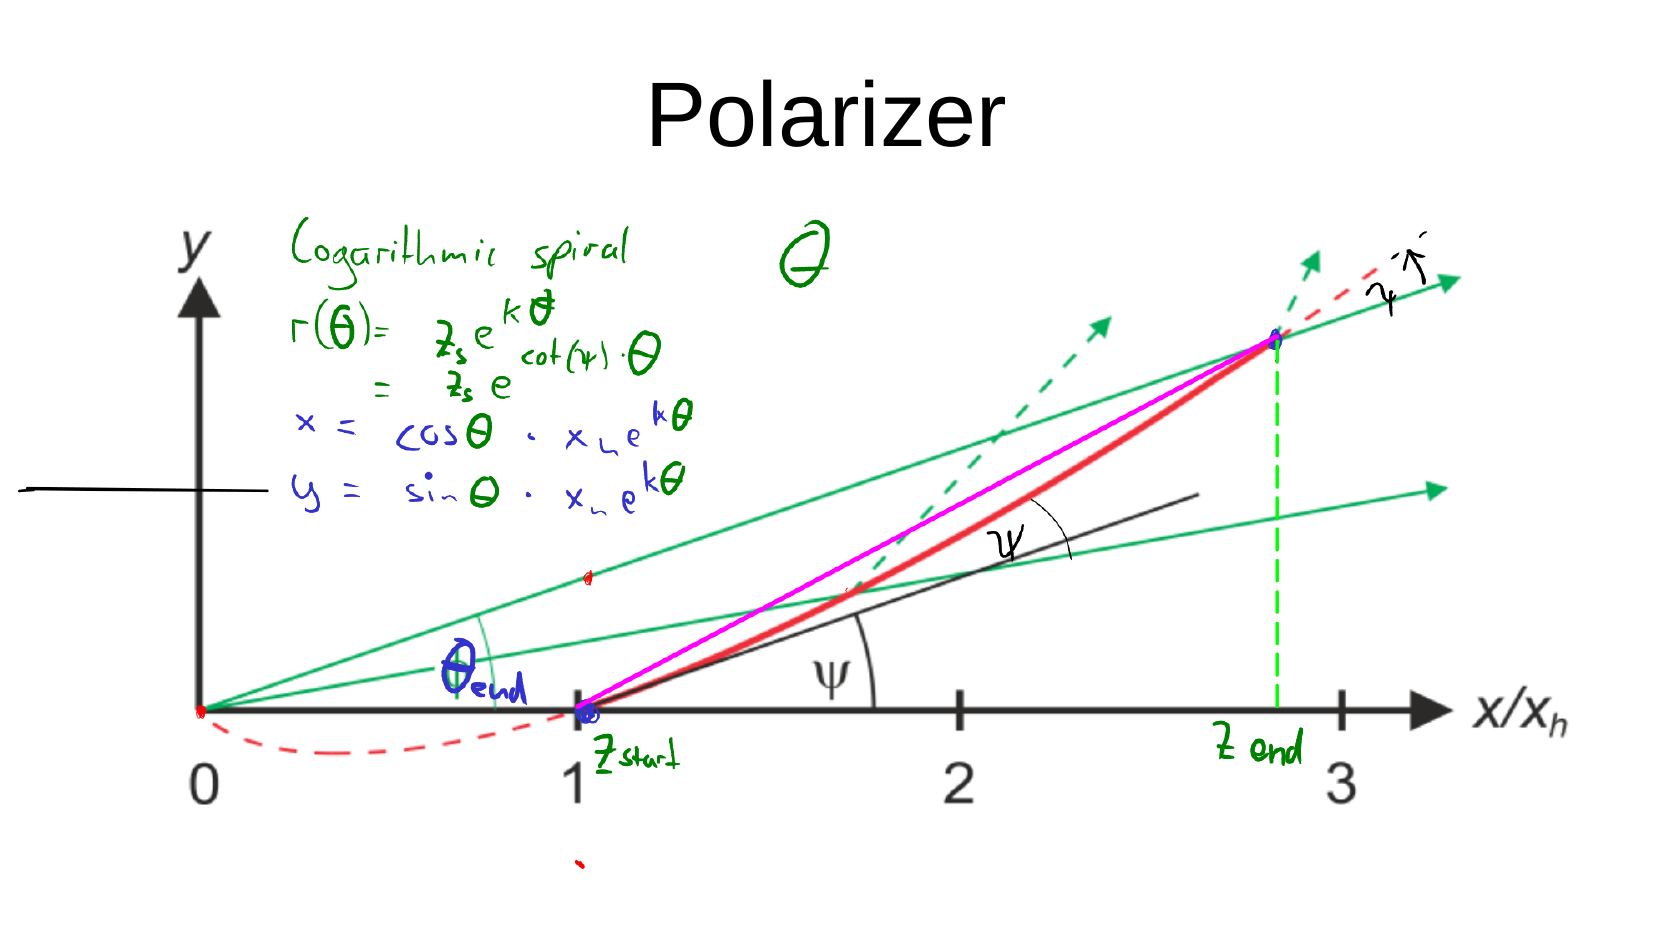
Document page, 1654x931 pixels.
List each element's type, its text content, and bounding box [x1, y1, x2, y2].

picture [0, 183, 1654, 886]
title Polarizer [82, 37, 1571, 183]
